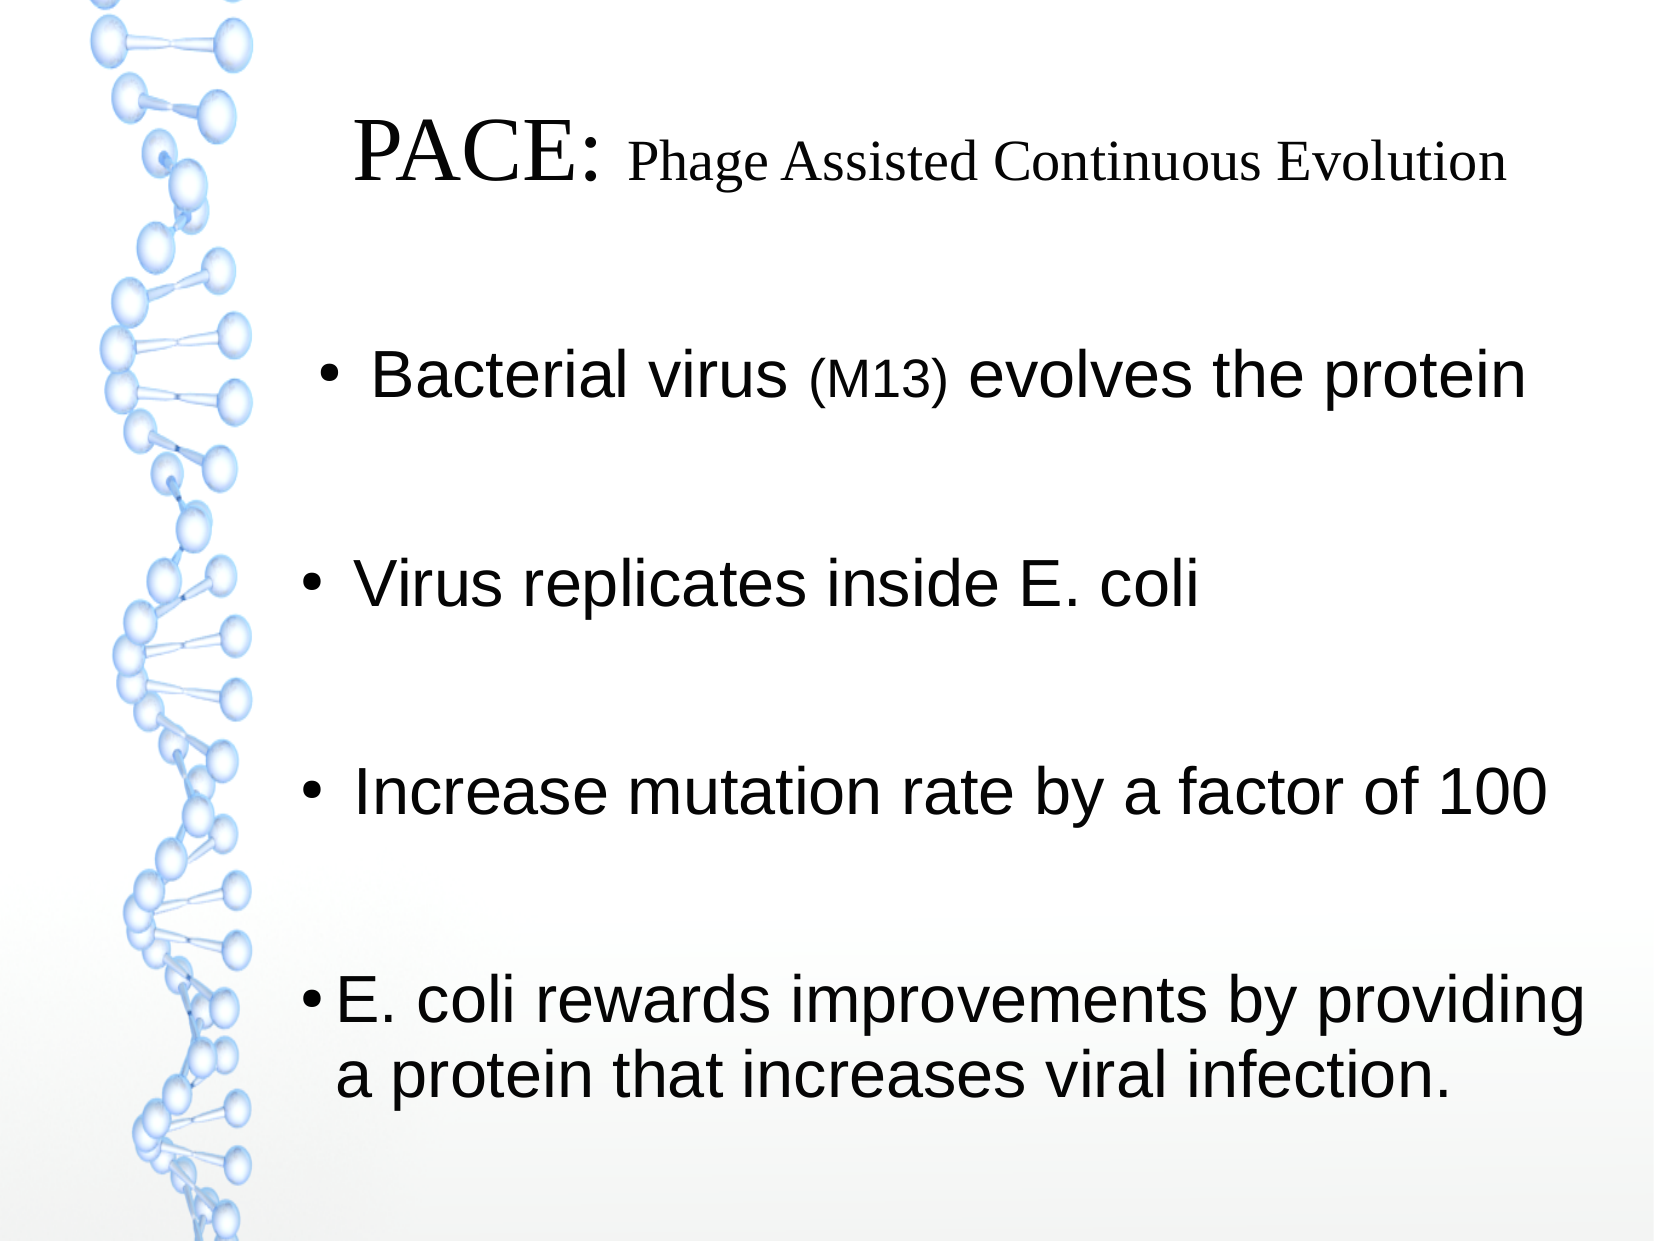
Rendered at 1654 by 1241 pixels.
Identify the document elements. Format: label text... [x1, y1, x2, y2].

picture [0, 0, 1654, 1241]
title PACE: Phage Assisted Continuous Evolution [265, 47, 1595, 252]
list Bacterial virus (M13) evolves the protein Virus replicates inside E. coli Increase mutation rate by a factor of 100 E. coli rewards improvements by providing a protein that increases viral infection. [300, 337, 1613, 1217]
